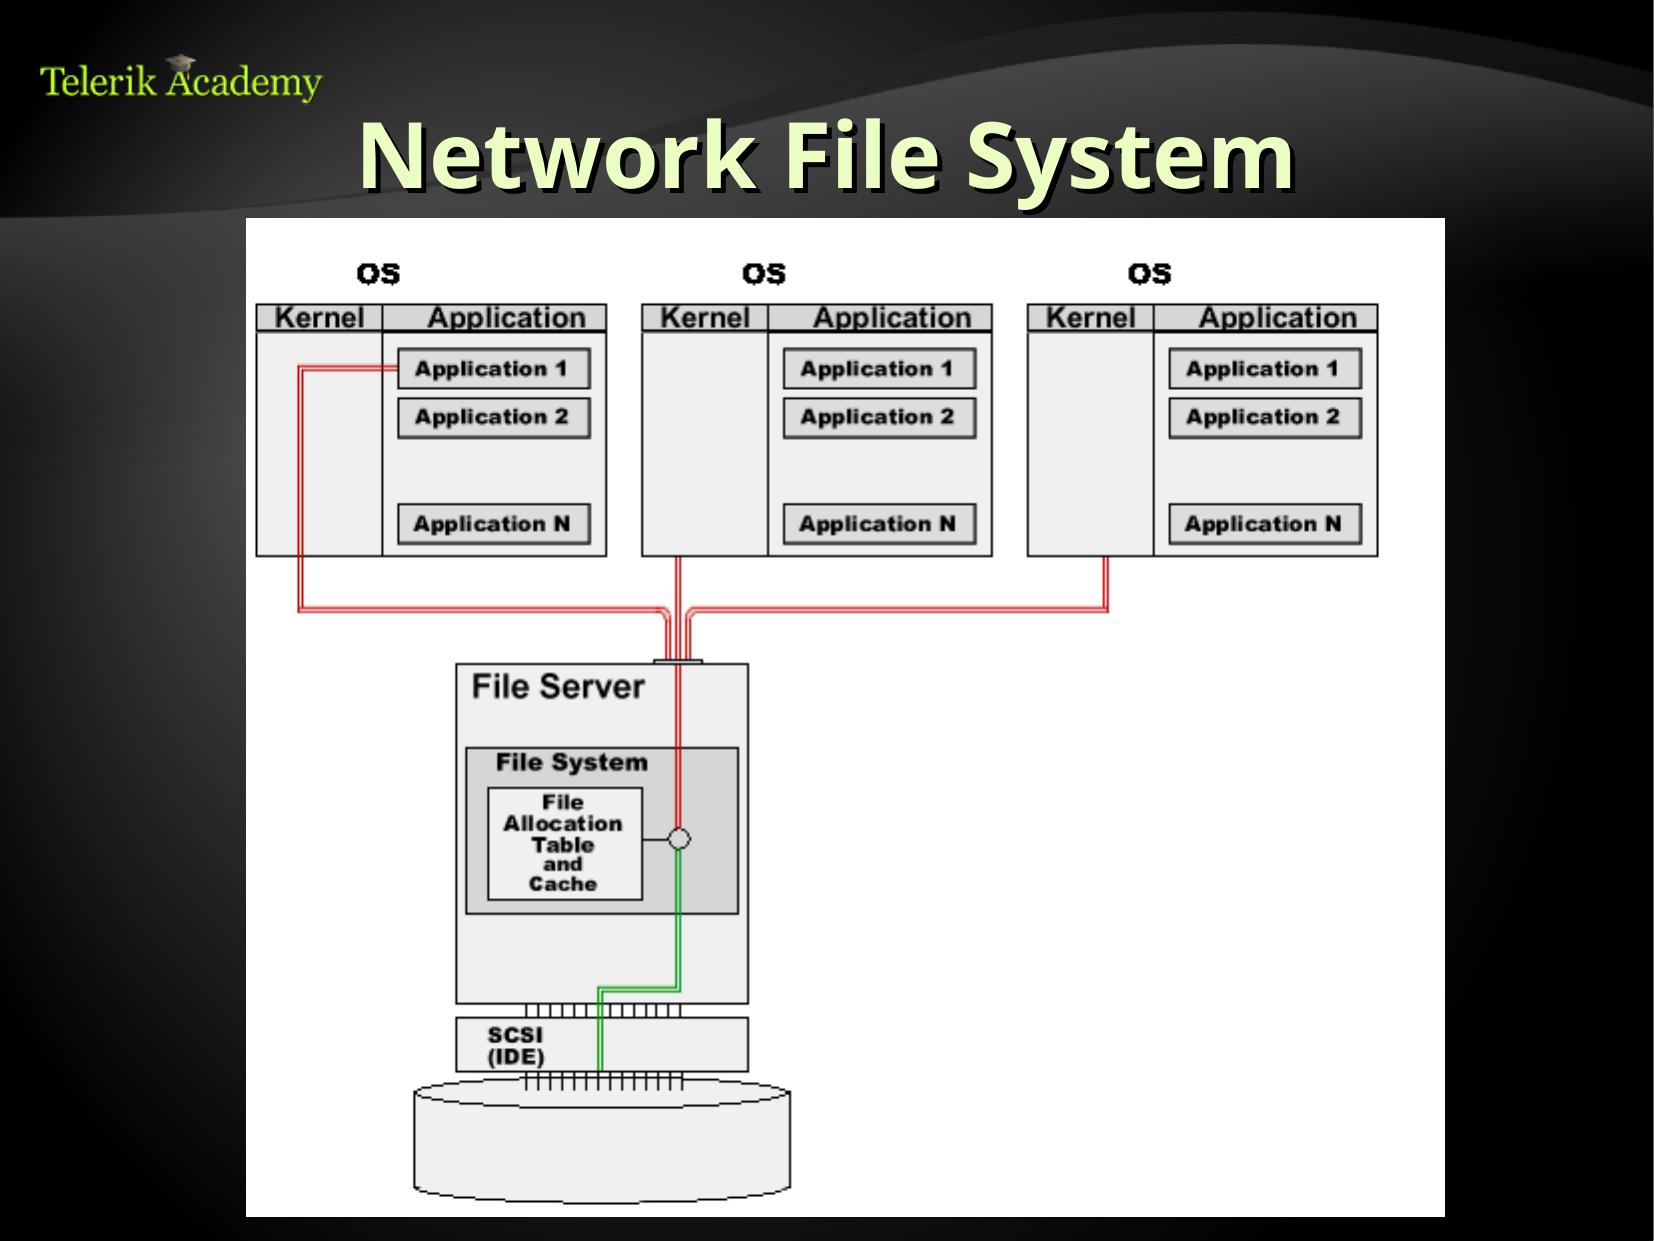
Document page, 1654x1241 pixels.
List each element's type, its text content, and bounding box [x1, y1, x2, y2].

title Network File System [82, 49, 1571, 257]
picture [0, 0, 1654, 1241]
